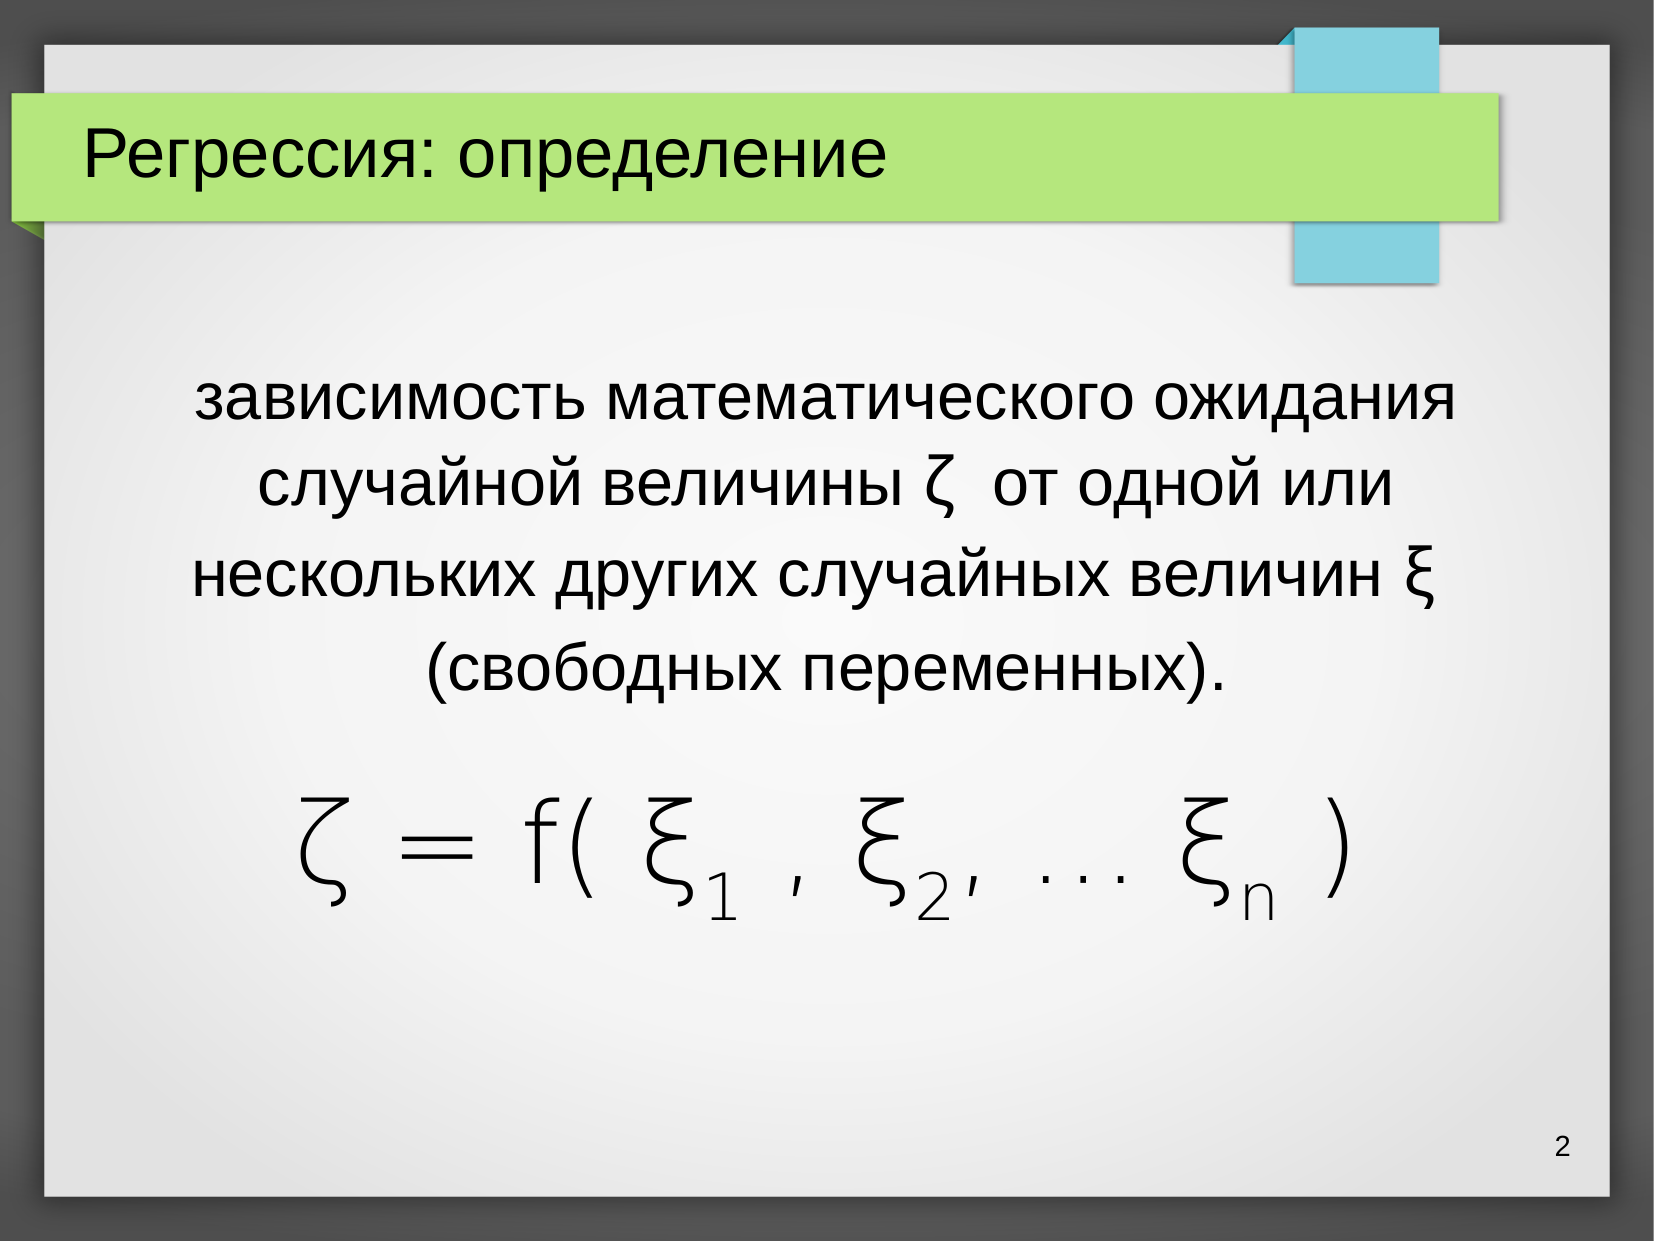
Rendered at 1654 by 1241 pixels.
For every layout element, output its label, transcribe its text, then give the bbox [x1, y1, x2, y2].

subtitle зависимость математического ожидания случайной величины ζ от одной или нескольких других случайных величин ξ (свободных переменных). ζ = f( ξ1 , ξ2, … ξn ) [82, 236, 1571, 1134]
title Регрессия: определение [82, 49, 1571, 236]
picture [0, 0, 1654, 1241]
